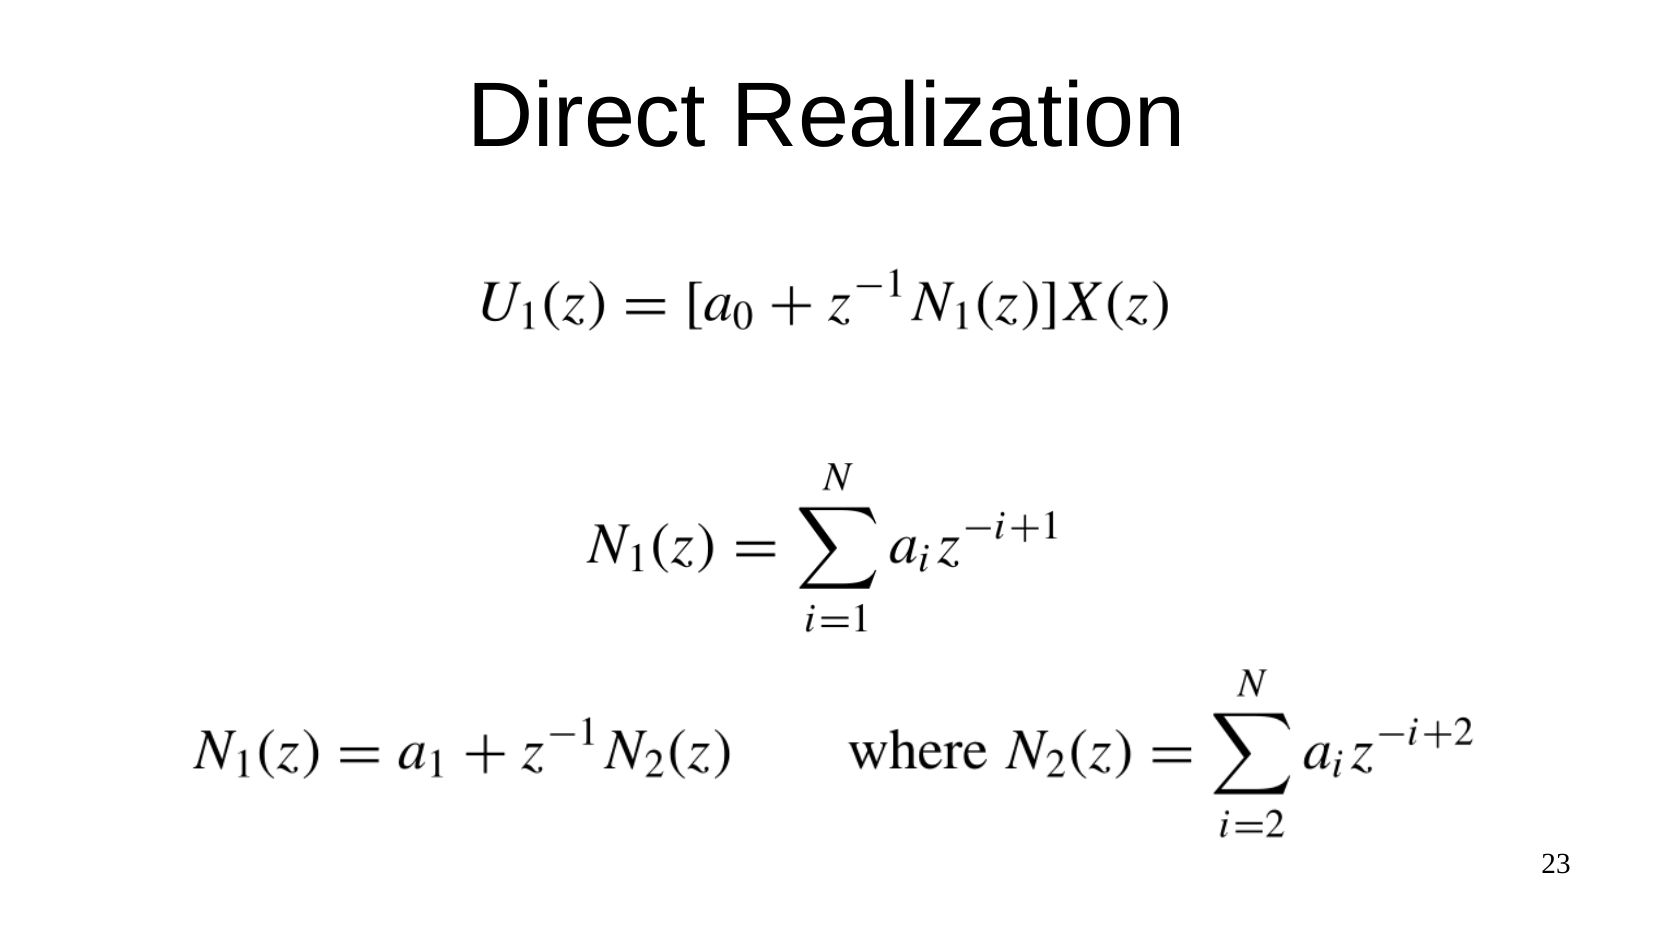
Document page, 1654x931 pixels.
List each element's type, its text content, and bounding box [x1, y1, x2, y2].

picture [170, 659, 1484, 852]
title Direct Realization [82, 37, 1571, 193]
picture [472, 262, 1181, 638]
